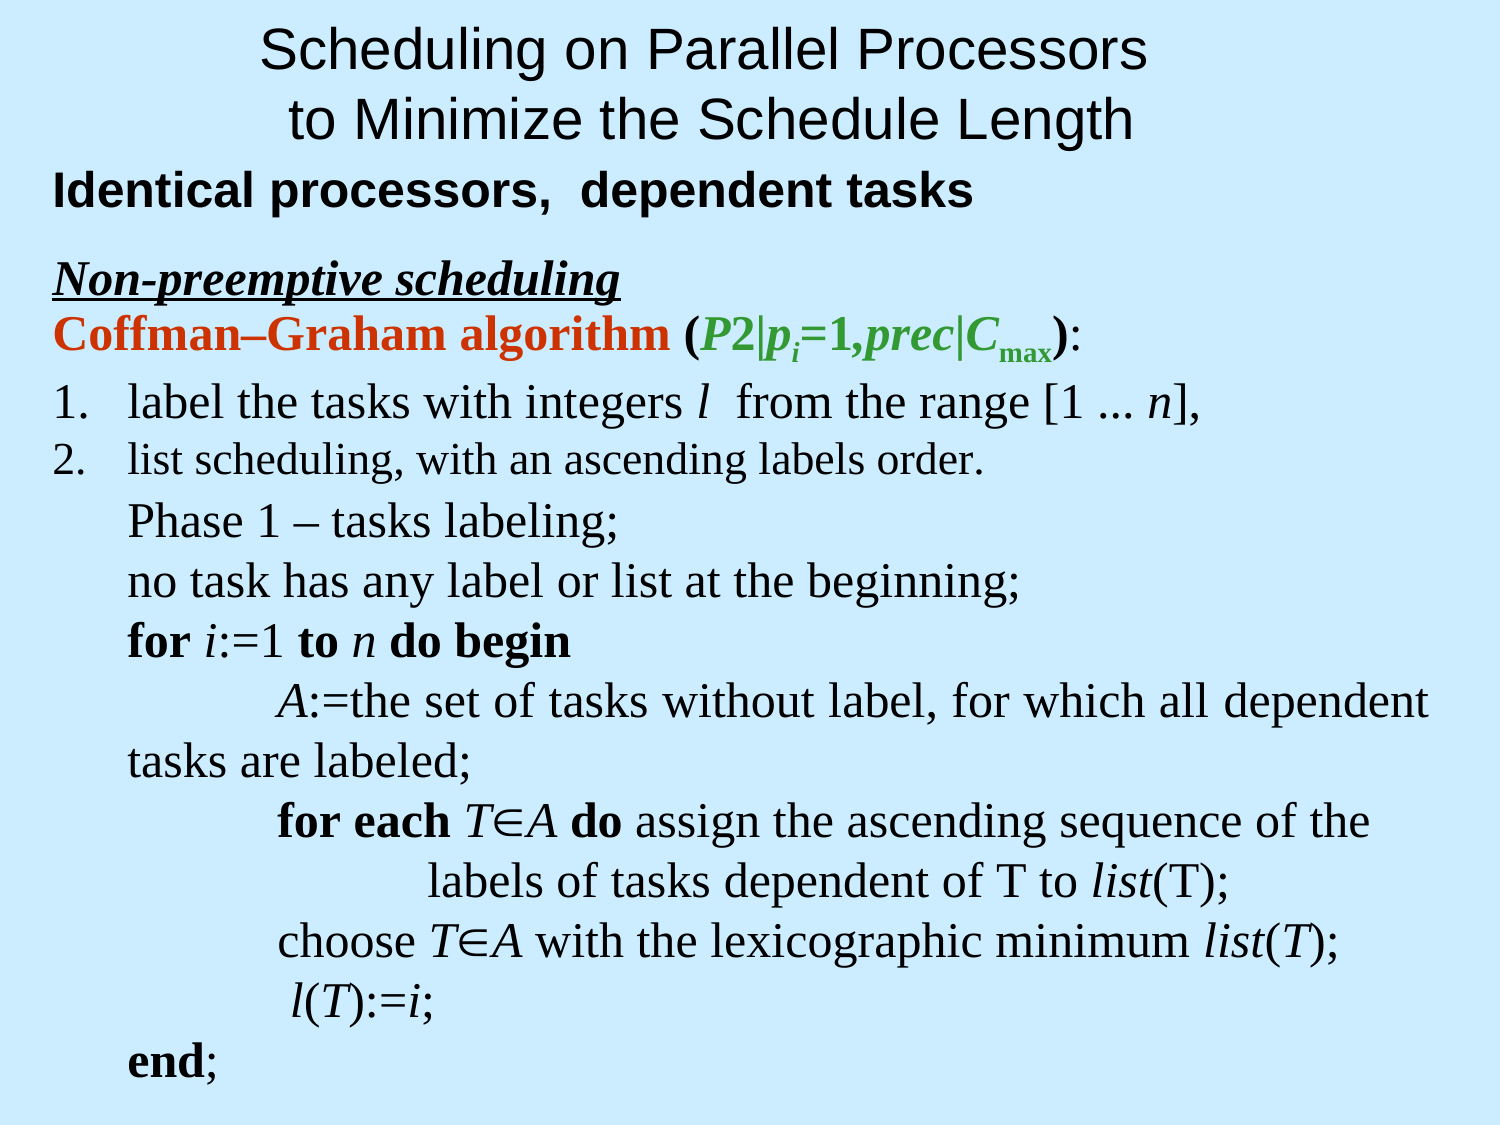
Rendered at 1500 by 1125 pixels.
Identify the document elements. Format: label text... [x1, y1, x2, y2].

text_box Coffman–Graham algorithm (P2|pi=1,prec|Cmax): label the tasks with integers l from the range [1 ... n], list scheduling, with an ascending labels order. [37, 313, 1500, 492]
title Scheduling on Parallel Processors to Minimize the Schedule Length [0, 0, 1463, 175]
text_box Phase 1 – tasks labeling; no task has any label or list at the beginning; for i:=1 to n do begin A:=the set of tasks without label, for which all dependent tasks are labeled; for each TA do assign the ascending sequence of the labels of tasks dependent of T to list(T); choose TA with the lexicographic minimum list(T); l(T):=i; end; [112, 479, 1500, 1096]
text_box Non-preemptive scheduling [37, 237, 1500, 313]
text_box Identical processors, dependent tasks [37, 149, 1500, 226]
